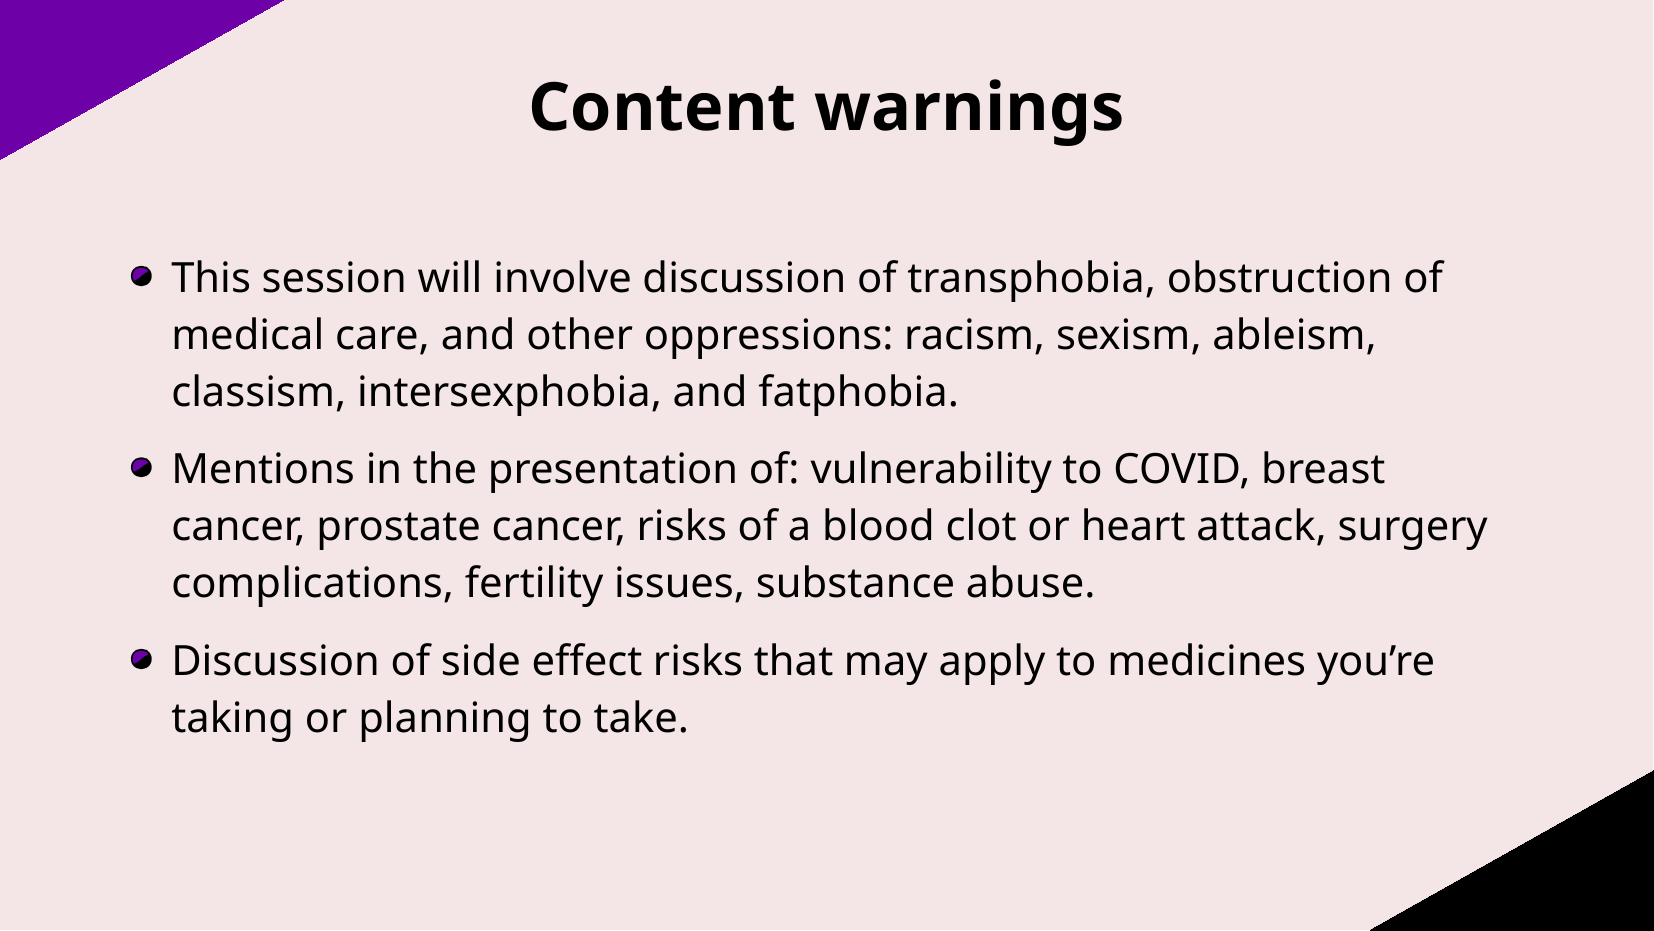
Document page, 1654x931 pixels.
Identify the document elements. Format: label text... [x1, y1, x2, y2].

text_box [1370, 770, 1654, 931]
subtitle This session will involve discussion of transphobia, obstruction of medical care, and other oppressions: racism, sexism, ableism, classism, intersexphobia, and fatphobia. Mentions in the presentation of: vulnerability to COVID, breast cancer, prostate cancer, risks of a blood clot or heart attack, surgery complications, fertility issues, substance abuse. Discussion of side effect risks that may apply to medicines you’re taking or planning to take. [129, 153, 1512, 839]
text_box [0, 0, 284, 160]
title Content warnings [82, 45, 1571, 164]
